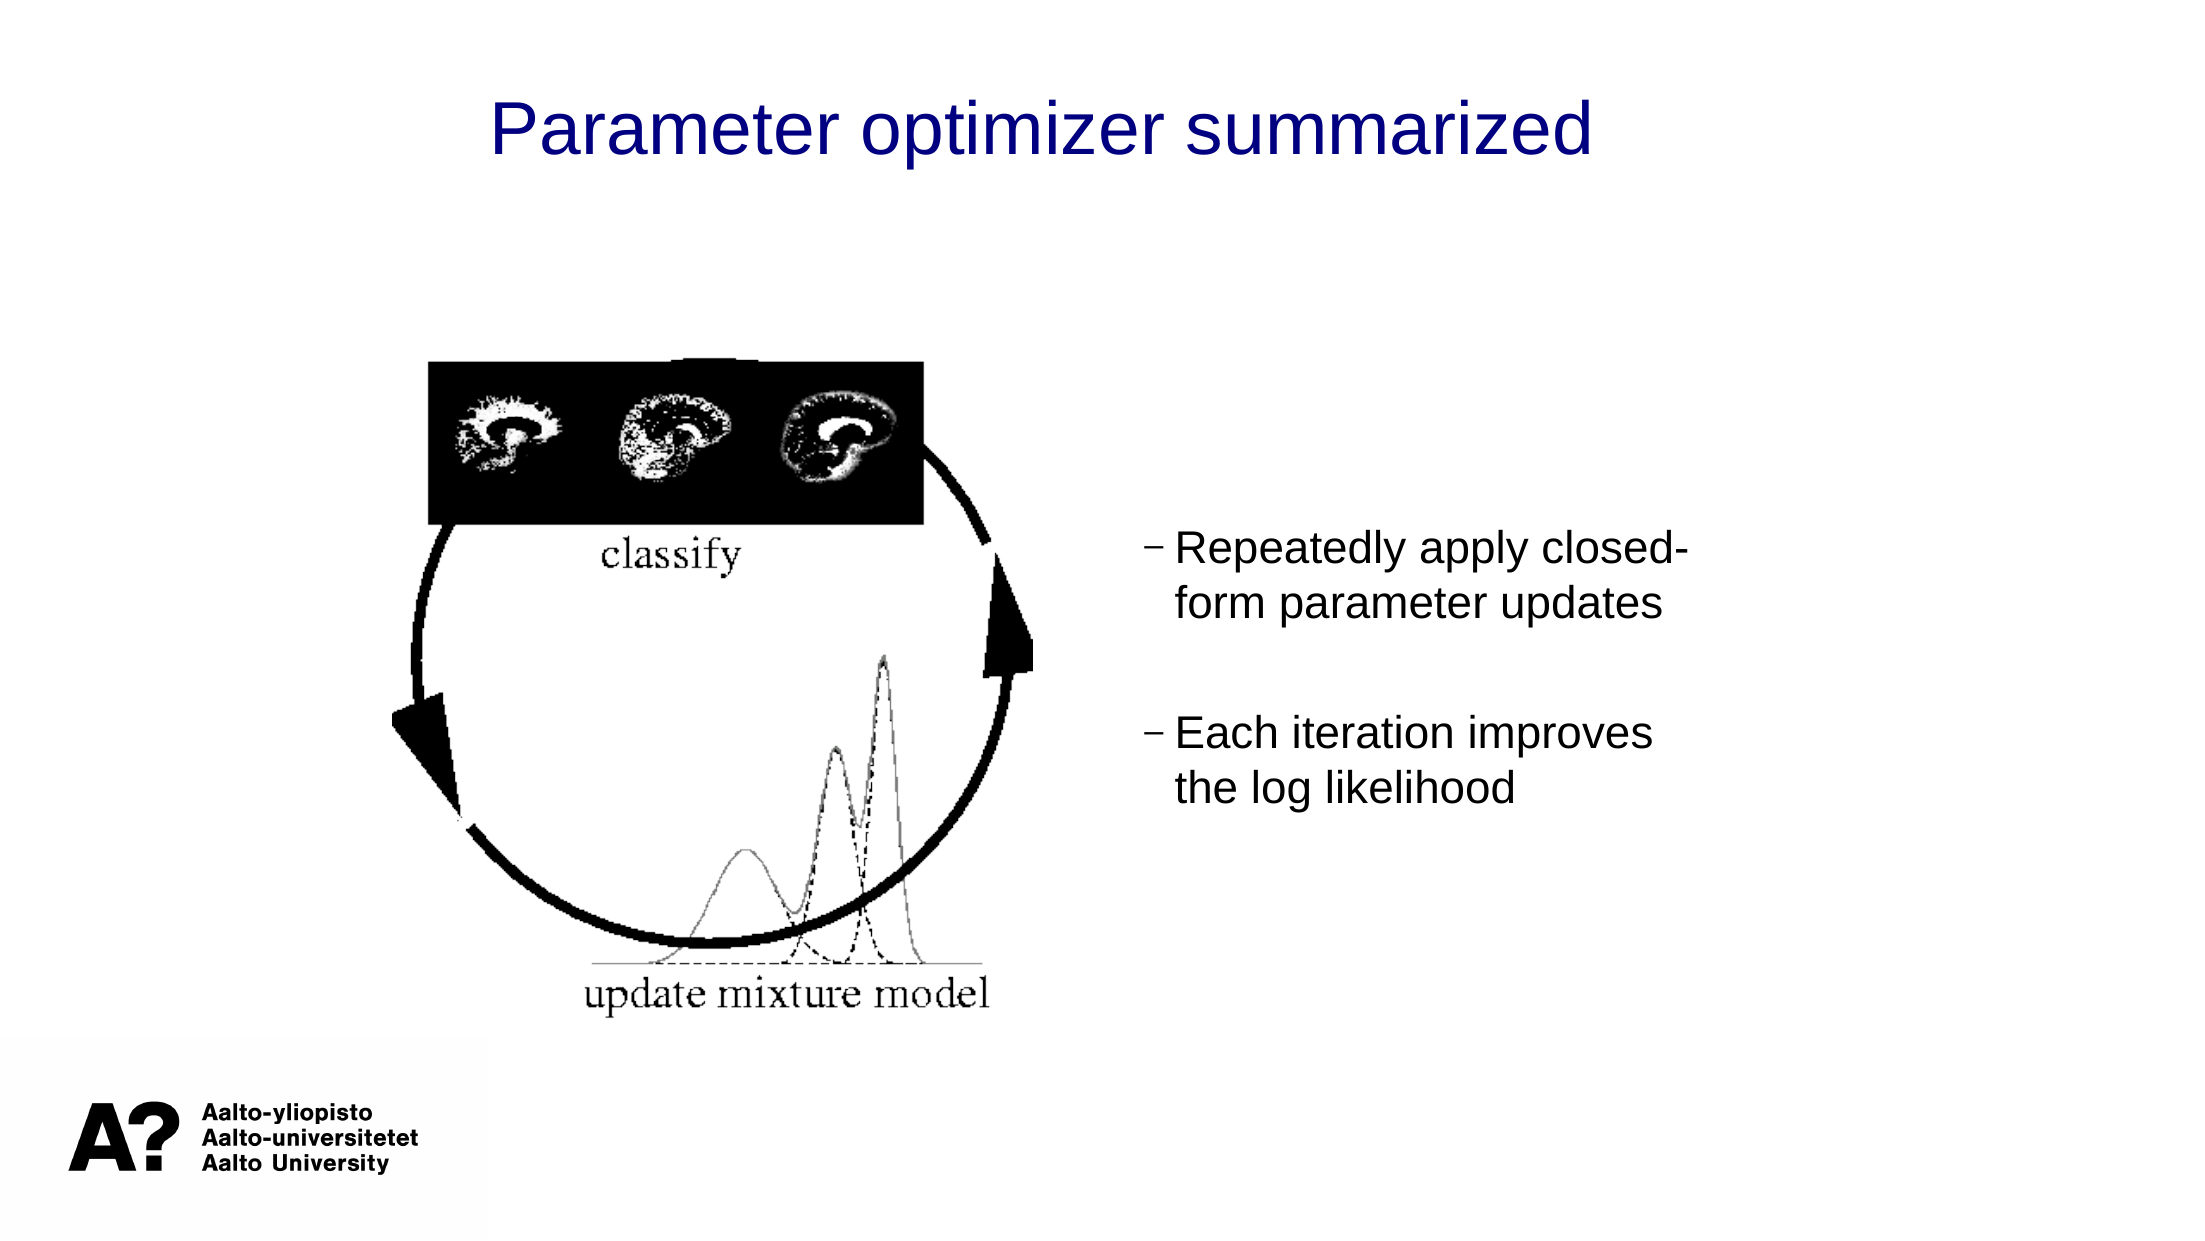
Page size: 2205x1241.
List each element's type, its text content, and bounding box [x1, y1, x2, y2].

title Parameter optimizer summarized [386, 65, 1699, 179]
text_box Repeatedly apply closed-form parameter updates Each iteration improves the log likelihood [1086, 512, 1712, 838]
picture [0, 341, 1033, 1239]
